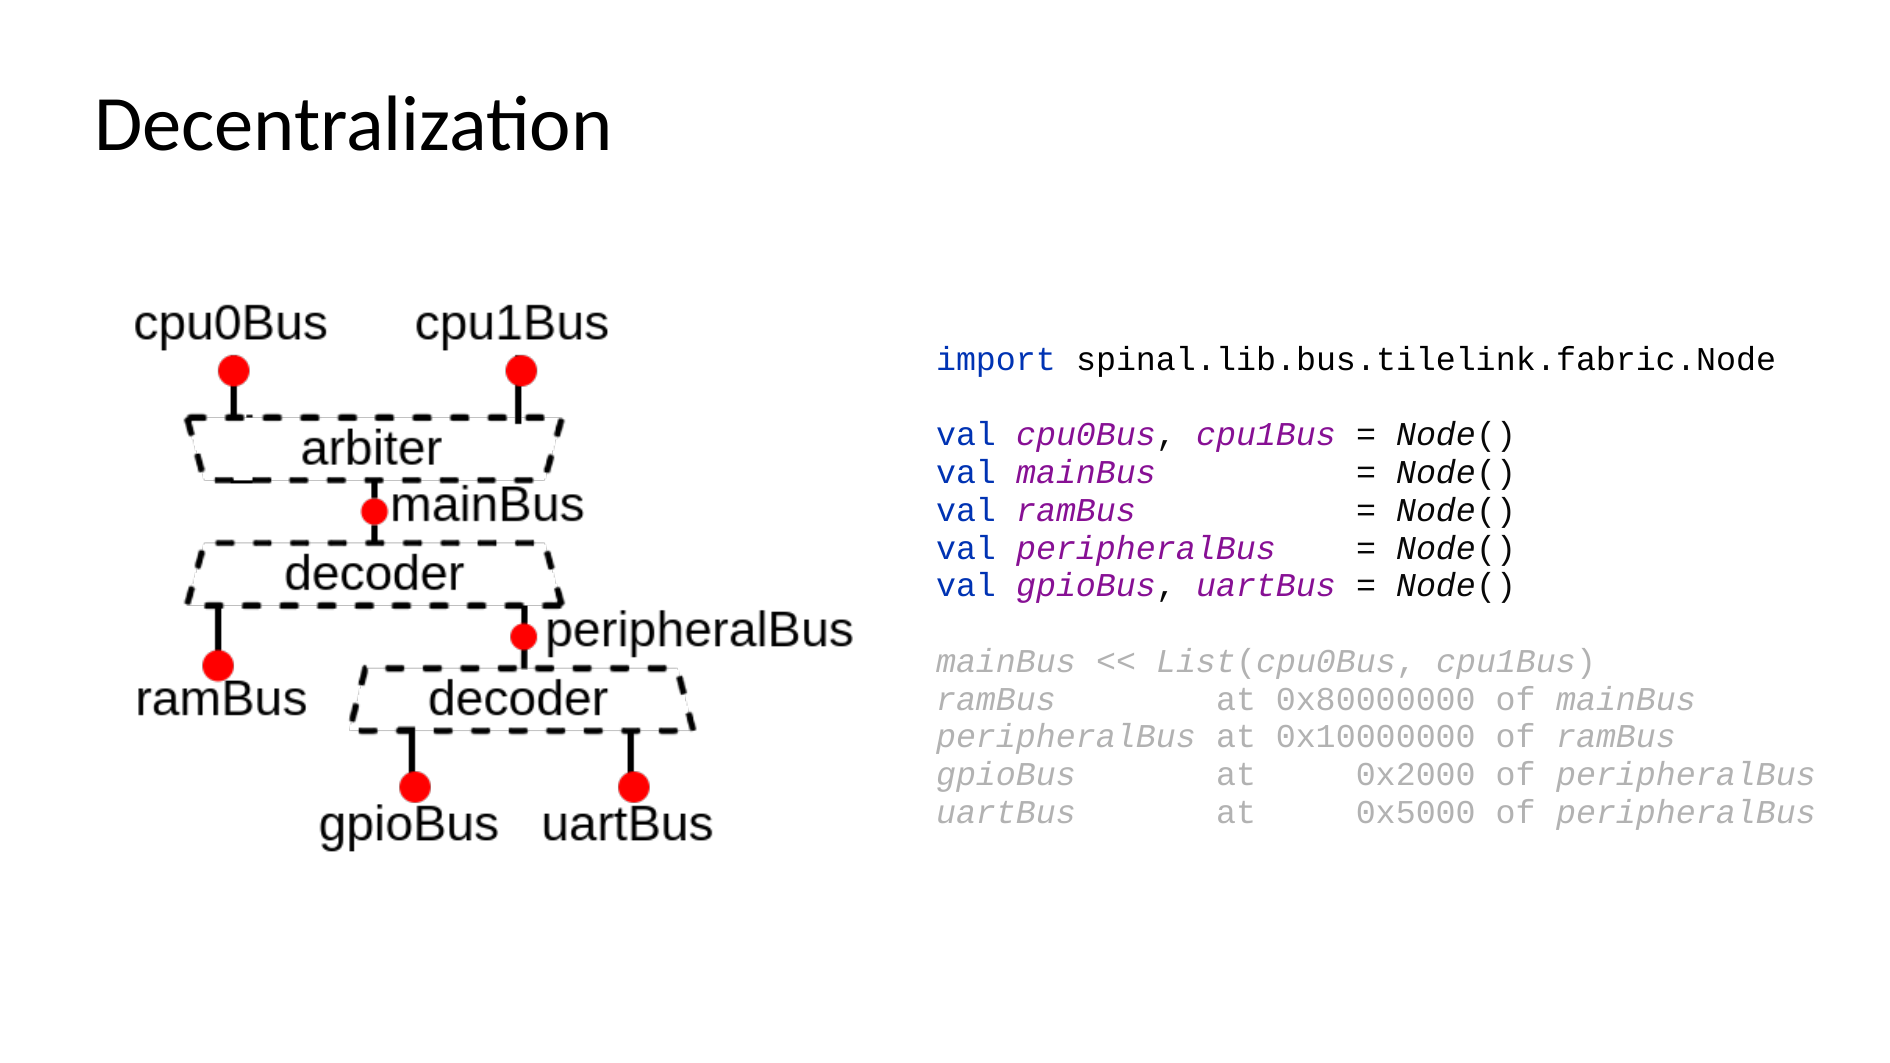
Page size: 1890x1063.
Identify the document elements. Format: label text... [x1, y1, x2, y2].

title Decentralization [94, 42, 1796, 220]
picture [59, 227, 953, 922]
text_box import spinal.lib.bus.tilelink.fabric.Node val cpu0Bus, cpu1Bus = Node() val mainBus = Node() val ramBus = Node() val peripheralBus = Node() val gpioBus, uartBus = Node() mainBus << List(cpu0Bus, cpu1Bus) ramBus at 0x80000000 of mainBus peripheralBus at 0x10000000 of ramBus gpioBus at 0x2000 of peripheralBus uartBus at 0x5000 of peripheralBus [953, 335, 1890, 880]
